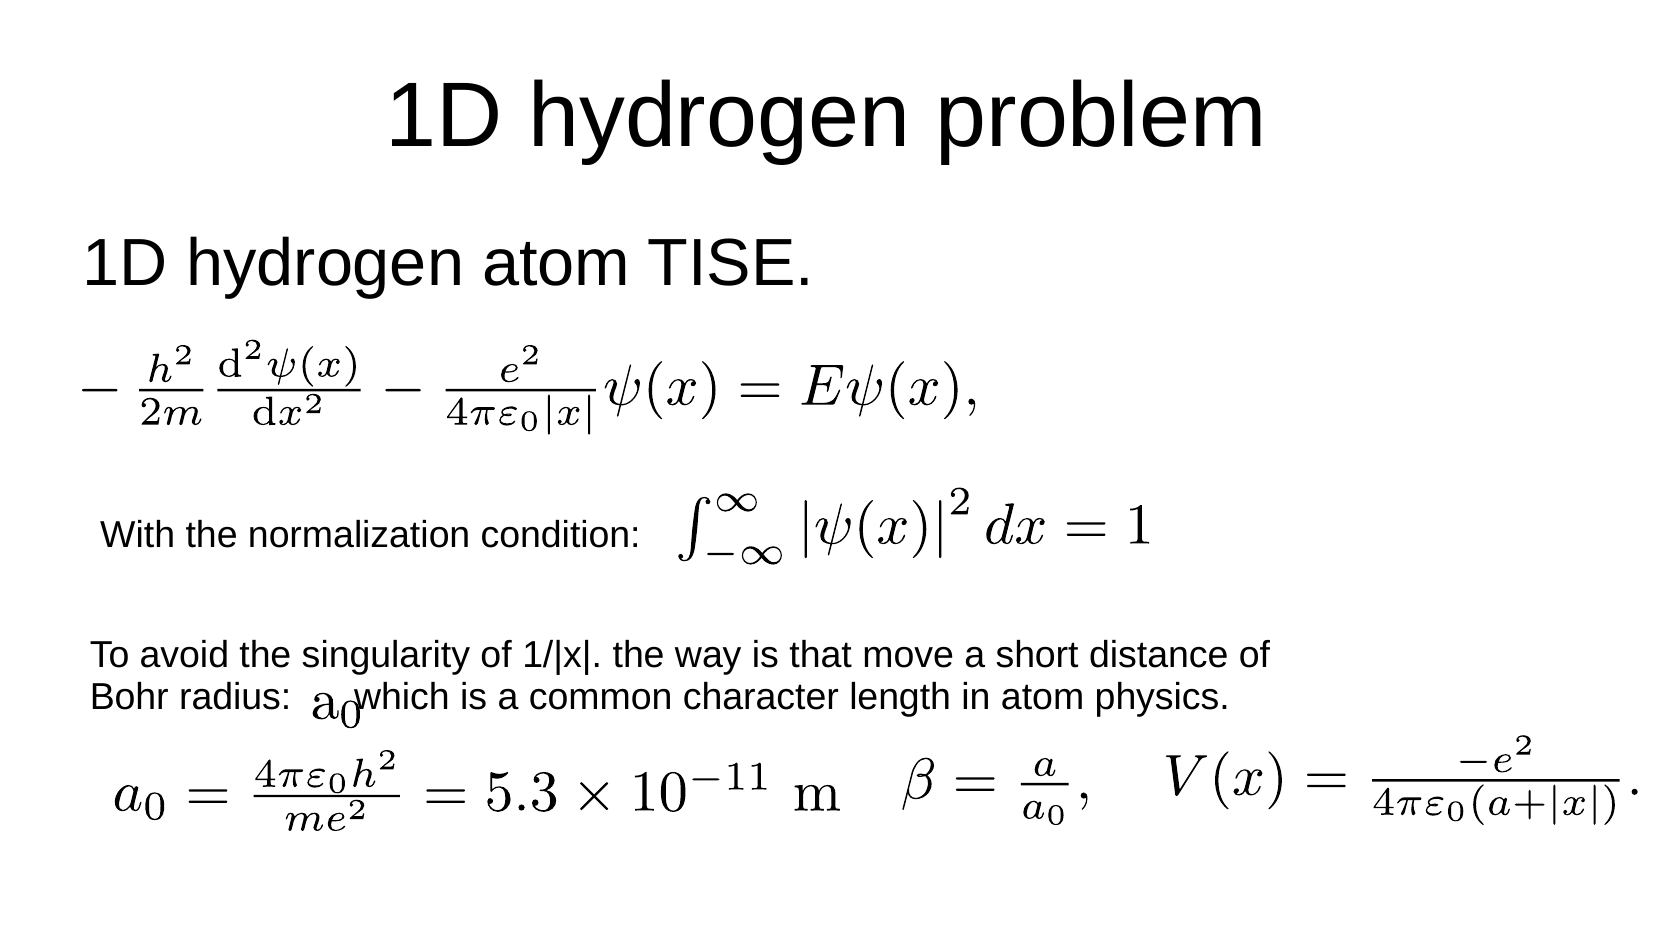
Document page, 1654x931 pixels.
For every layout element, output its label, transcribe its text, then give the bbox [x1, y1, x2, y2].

picture [675, 487, 1150, 565]
text_box To avoid the singularity of 1/|x|. the way is that move a short distance of Bohr radius: which is a common character length in atom physics. [75, 625, 1369, 767]
list 1D hydrogen atom TISE. [11, 225, 901, 345]
picture [900, 757, 1088, 826]
title 1D hydrogen problem [82, 37, 1571, 193]
text_box With the normalization condition: [75, 505, 675, 563]
picture [112, 750, 840, 832]
picture [307, 690, 363, 731]
picture [1162, 735, 1638, 826]
picture [75, 337, 978, 438]
